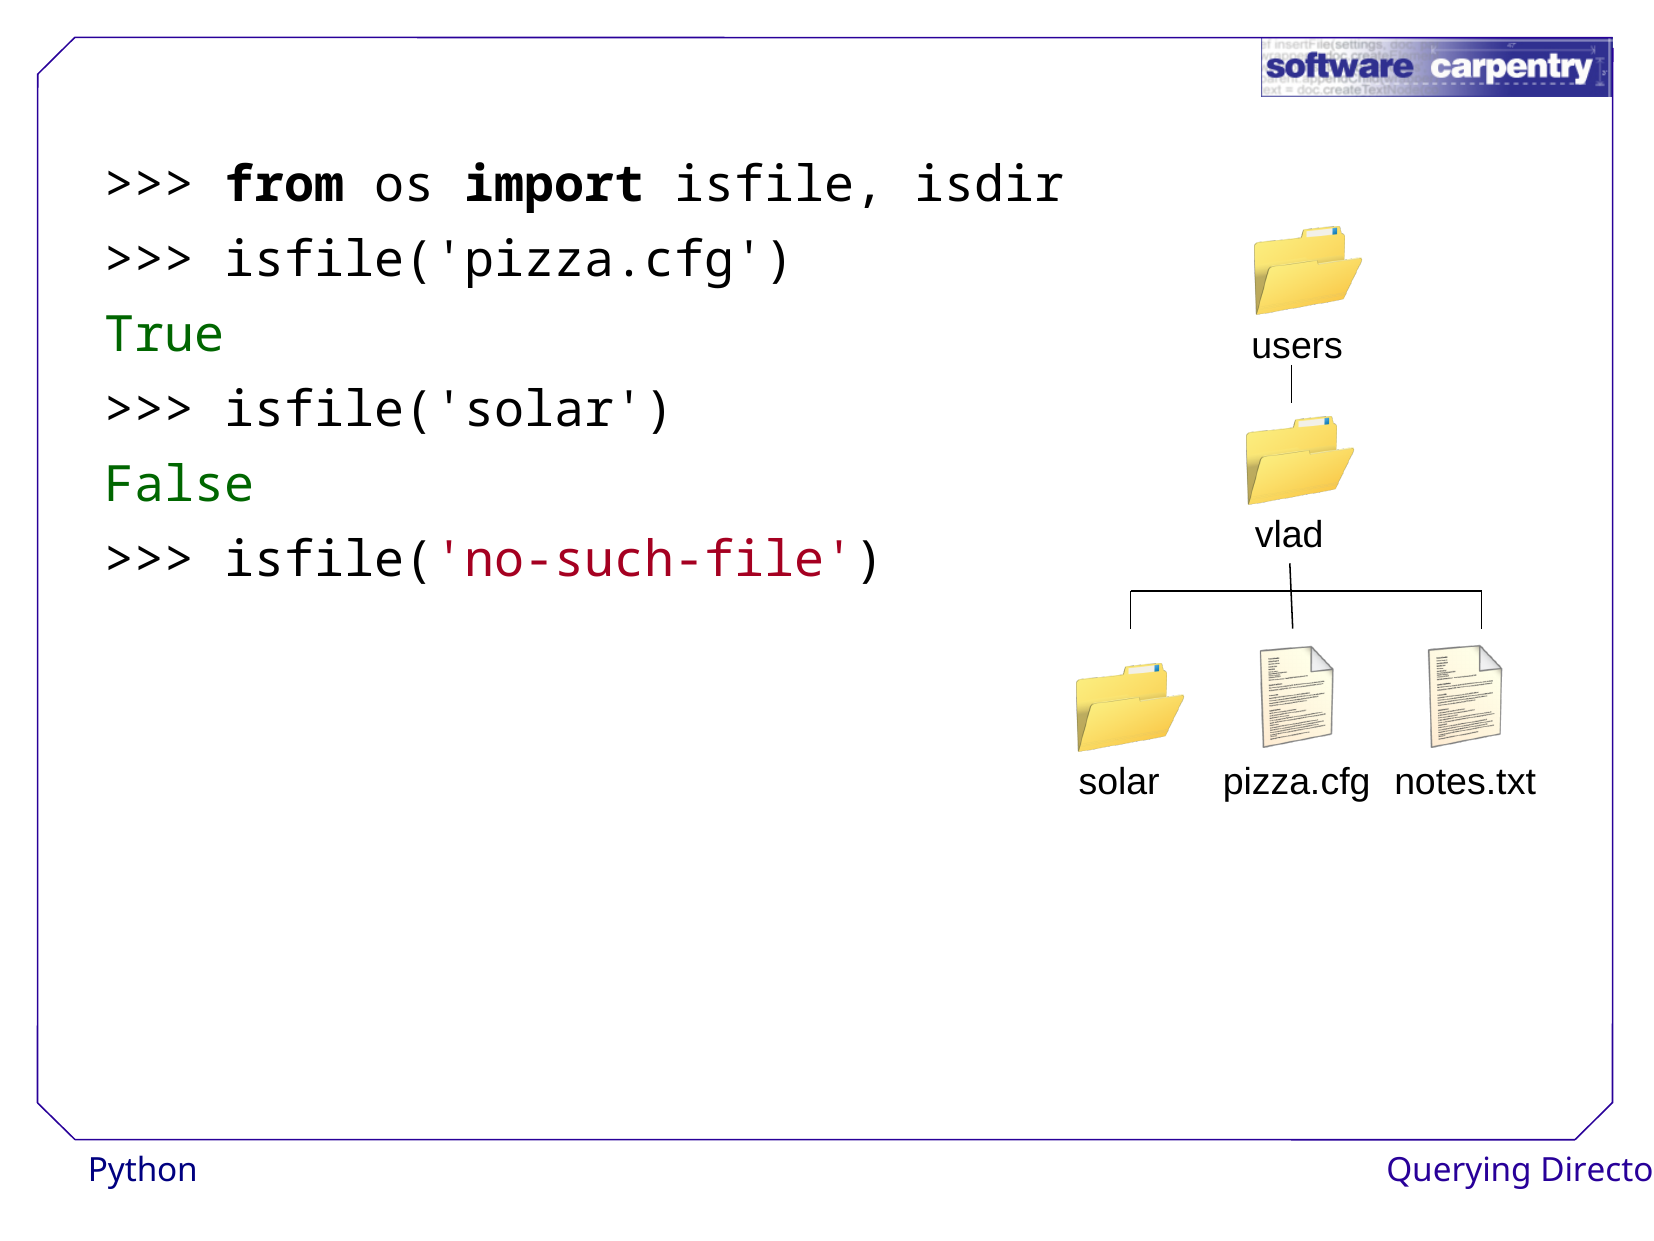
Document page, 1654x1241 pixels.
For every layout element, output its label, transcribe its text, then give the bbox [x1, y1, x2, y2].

text_box vlad [1240, 506, 1339, 564]
picture [1240, 639, 1354, 753]
picture [1242, 402, 1358, 518]
picture [1408, 638, 1523, 753]
picture [1261, 39, 1613, 97]
text_box >>> from os import isfile, isdir >>> isfile('pizza.cfg') True >>> isfile('solar') False >>> isfile('no-such-file') [89, 128, 1512, 1037]
picture [1250, 212, 1366, 328]
picture [1072, 649, 1188, 765]
text_box users [1236, 316, 1358, 375]
text_box solar [1063, 753, 1175, 811]
text_box notes.txt [1379, 753, 1552, 811]
text_box pizza.cfg [1208, 753, 1379, 811]
